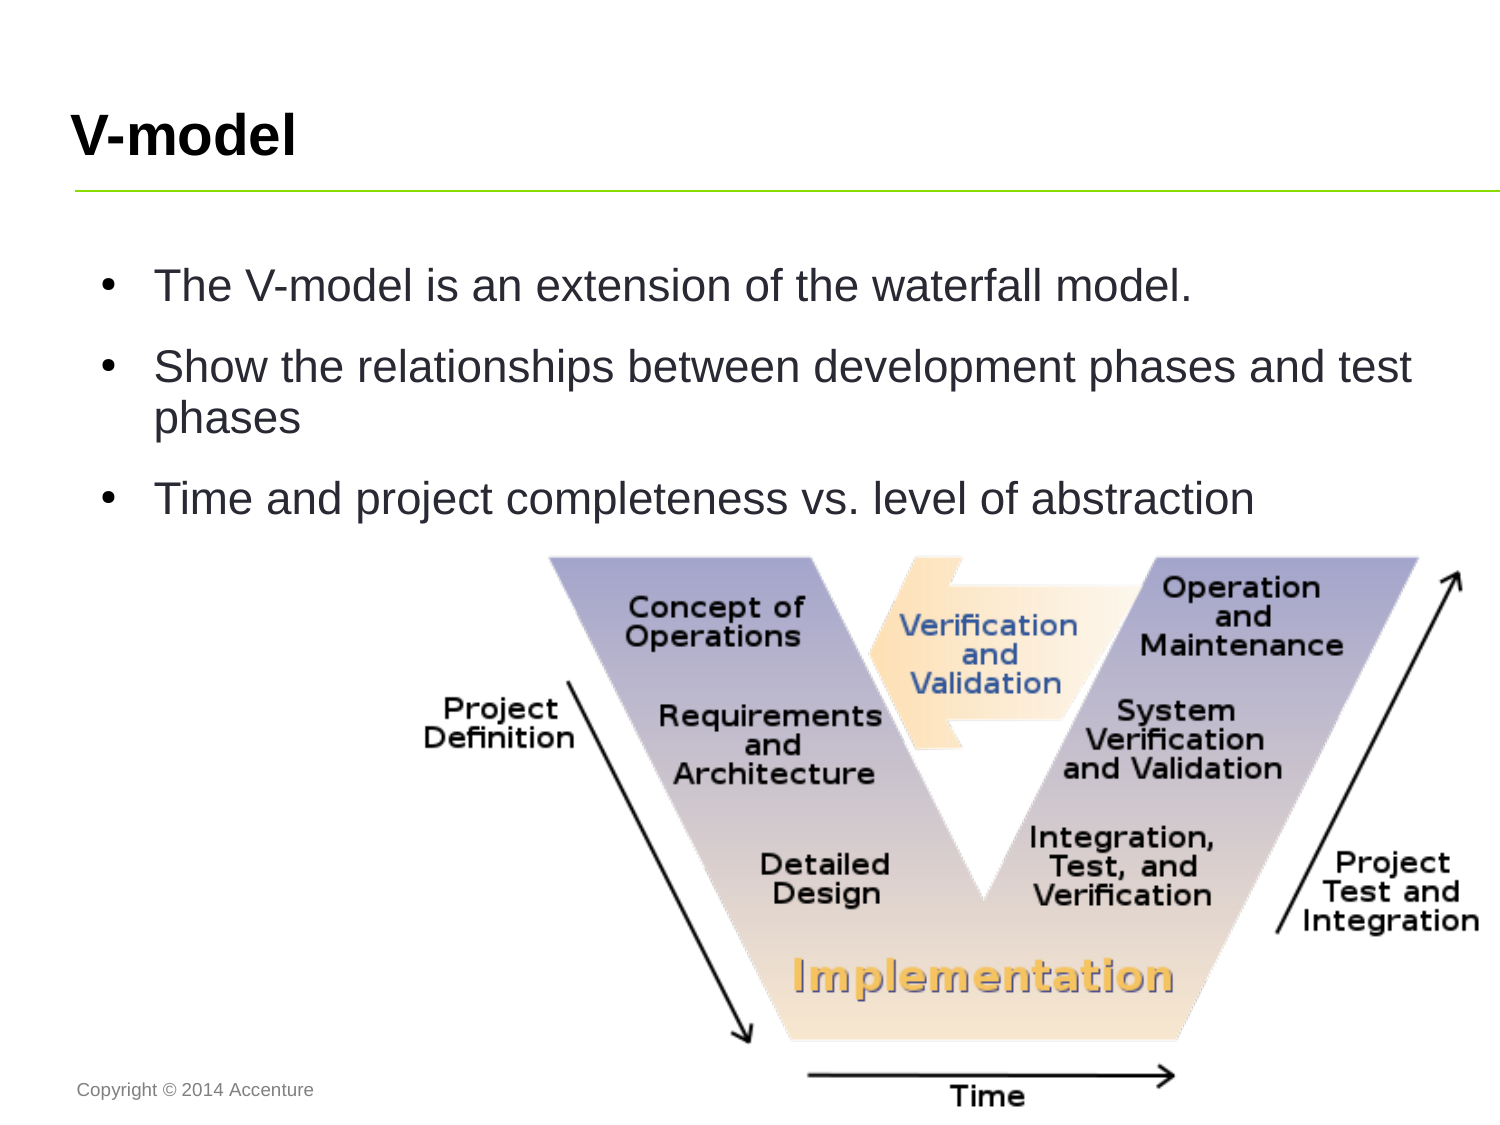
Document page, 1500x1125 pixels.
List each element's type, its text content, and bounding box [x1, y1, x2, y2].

list The V-model is an extension of the waterfall model. Show the relationships between development phases and test phases Time and project completeness vs. level of abstraction [82, 259, 1449, 922]
picture [413, 531, 1497, 1125]
title V-model [70, 68, 1421, 201]
